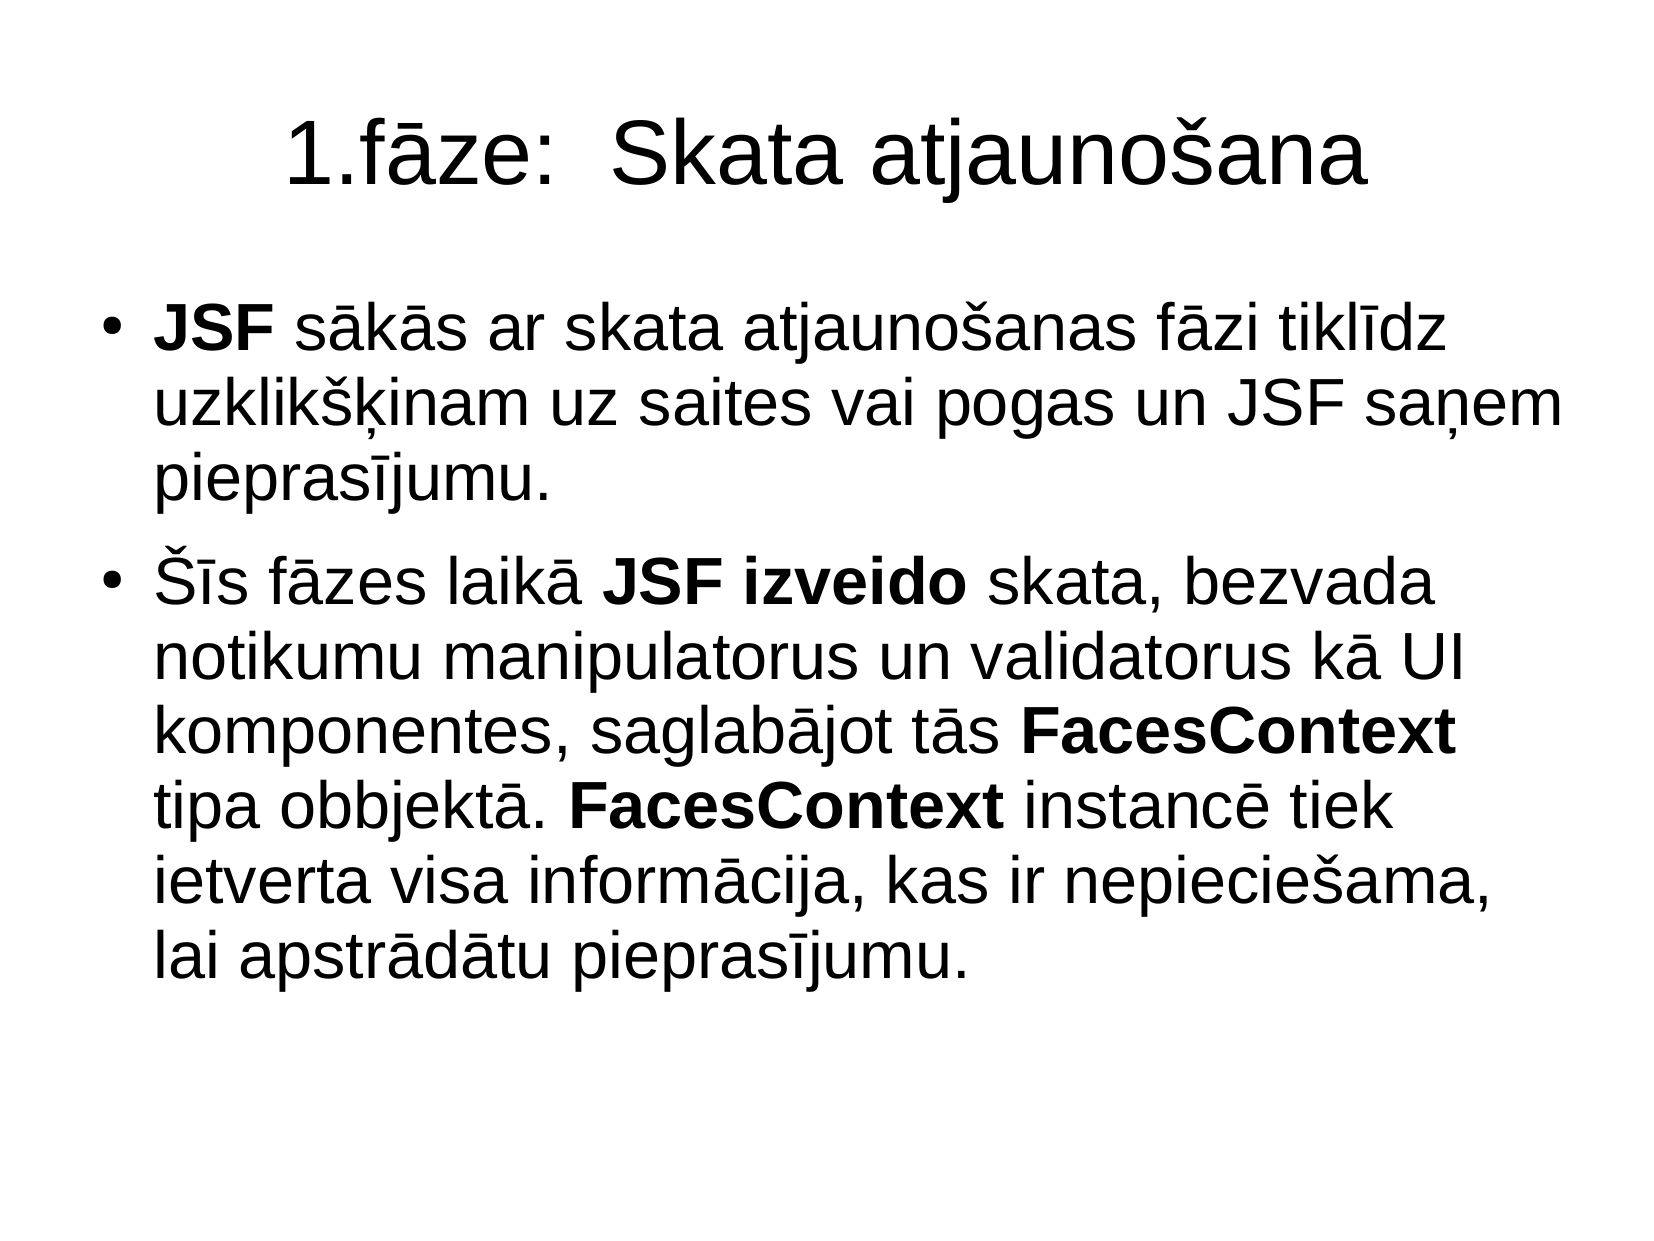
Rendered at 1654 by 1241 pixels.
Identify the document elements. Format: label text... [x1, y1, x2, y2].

title 1.fāze: Skata atjaunošana [82, 49, 1571, 257]
list JSF sākās ar skata atjaunošanas fāzi tiklīdz uzklikšķinam uz saites vai pogas un JSF saņem pieprasījumu. Šīs fāzes laikā JSF izveido skata, bezvada notikumu manipulatorus un validatorus kā UI komponentes, saglabājot tās FacesContext tipa obbjektā. FacesContext instancē tiek ietverta visa informācija, kas ir nepieciešama, lai apstrādātu pieprasījumu. [82, 290, 1571, 1010]
